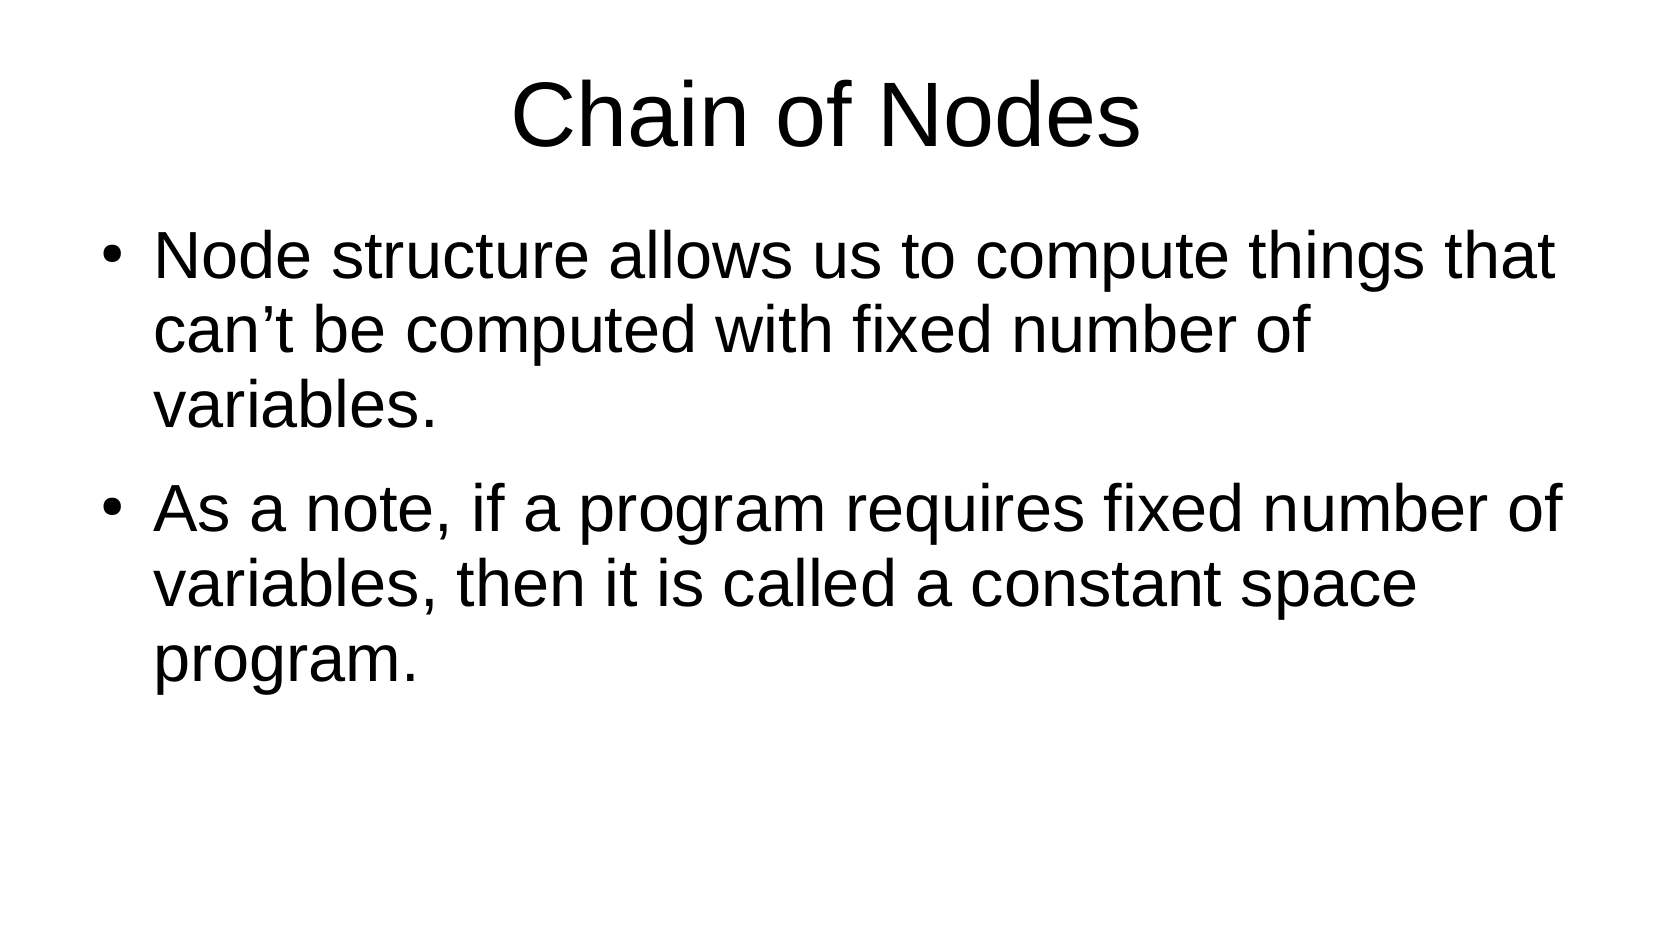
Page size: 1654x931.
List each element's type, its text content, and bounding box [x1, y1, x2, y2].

list Node structure allows us to compute things that can’t be computed with fixed number of variables. As a note, if a program requires fixed number of variables, then it is called a constant space program. [82, 217, 1571, 758]
title Chain of Nodes [82, 37, 1571, 193]
